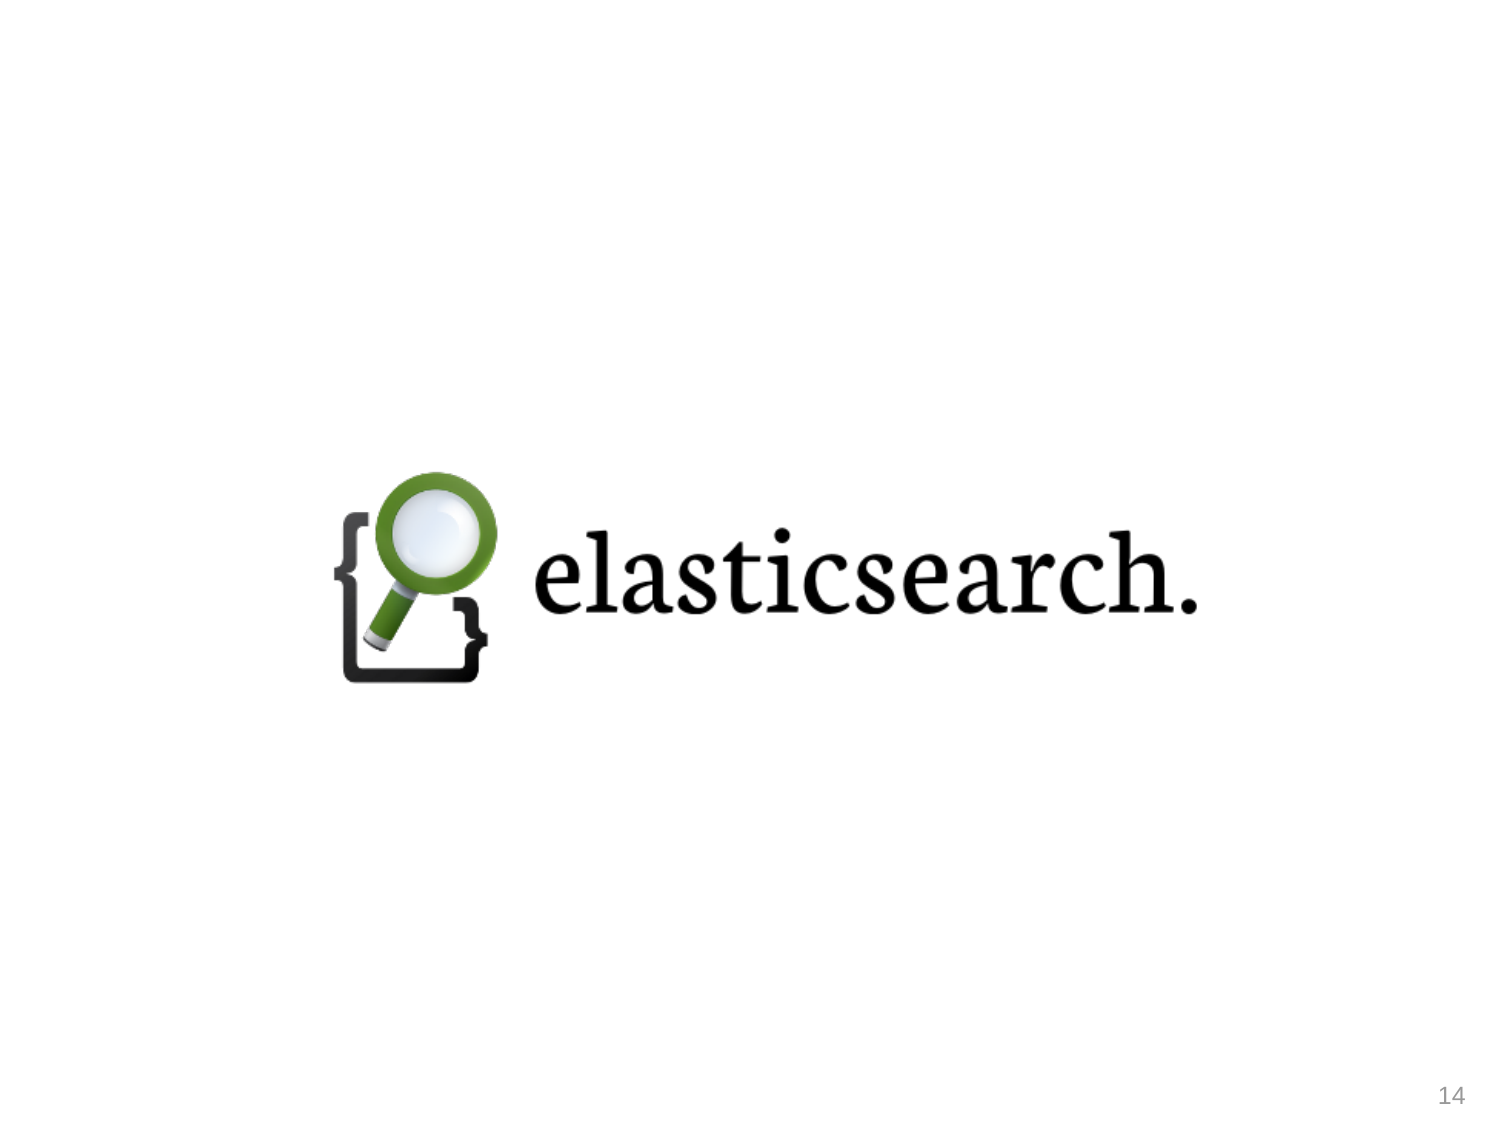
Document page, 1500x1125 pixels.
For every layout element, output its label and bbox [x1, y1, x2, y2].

picture [296, 440, 1217, 727]
